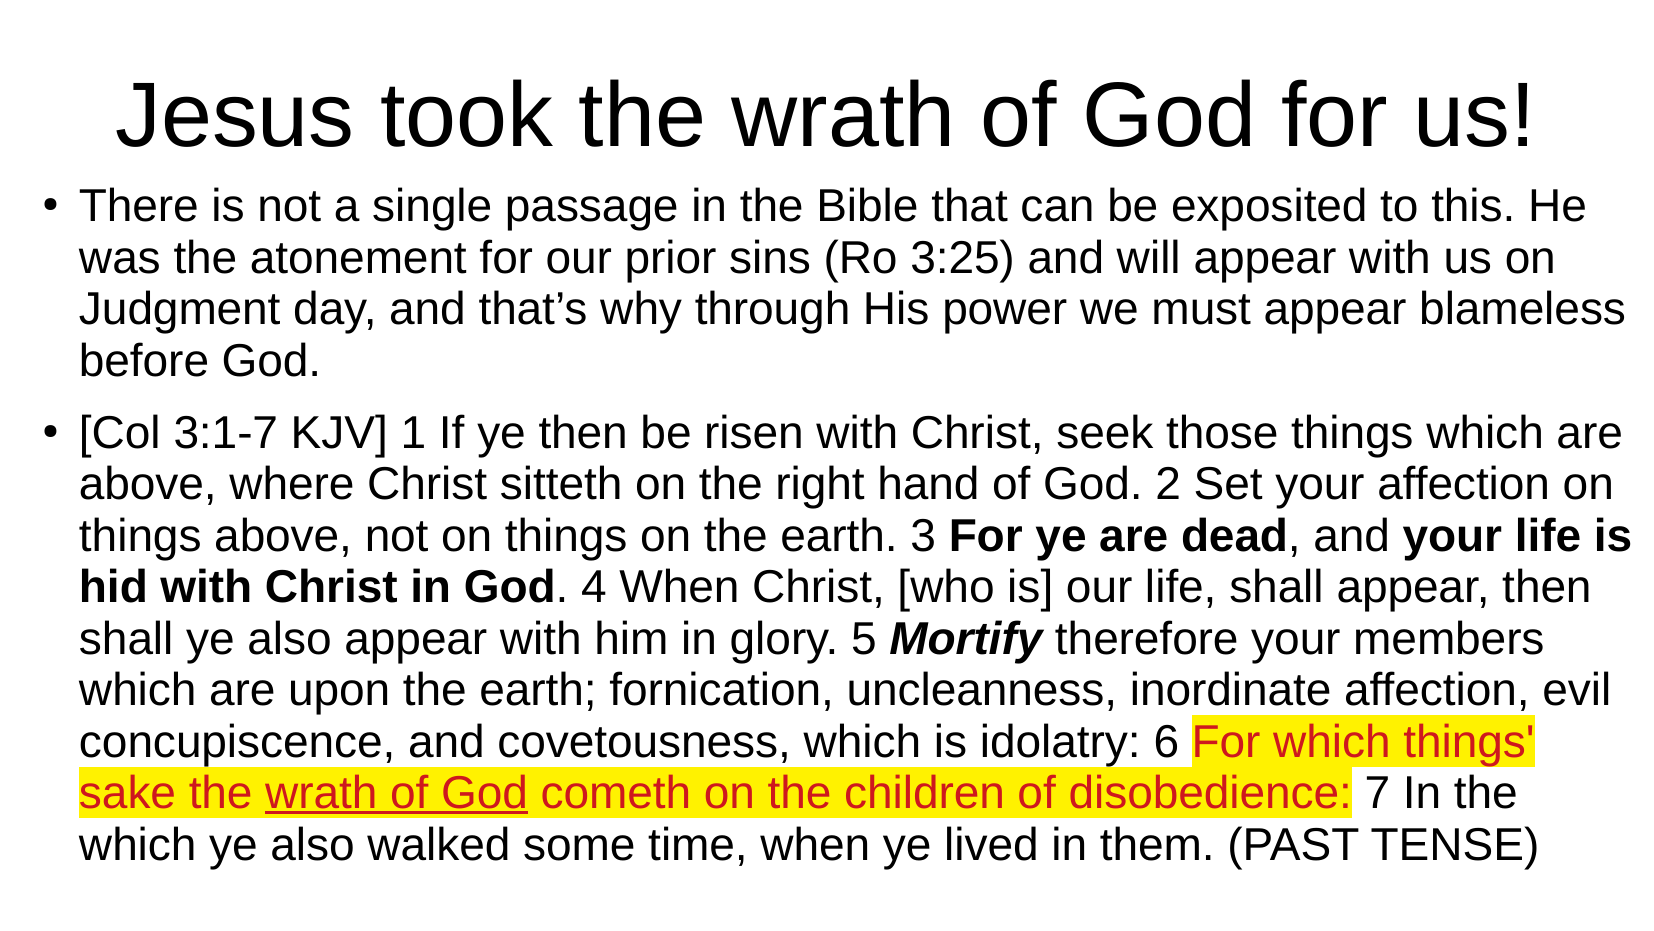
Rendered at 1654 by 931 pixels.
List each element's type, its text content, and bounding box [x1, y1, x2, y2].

title Jesus took the wrath of God for us! [82, 37, 1571, 180]
list There is not a single passage in the Bible that can be exposited to this. He was the atonement for our prior sins (Ro 3:25) and will appear with us on Judgment day, and that’s why through His power we must appear blameless before God. [Col 3:1-7 KJV] 1 If ye then be risen with Christ, seek those things which are above, where Christ sitteth on the right hand of God. 2 Set your affection on things above, not on things on the earth. 3 For ye are dead, and your life is hid with Christ in God. 4 When Christ, [who is] our life, shall appear, then shall ye also appear with him in glory. 5 Mortify therefore your members which are upon the earth; fornication, uncleanness, inordinate affection, evil concupiscence, and covetousness, which is idolatry: 6 For which things' sake the wrath of God cometh on the children of disobedience: 7 In the which ye also walked some time, when ye lived in them. (PAST TENSE) [30, 180, 1636, 916]
